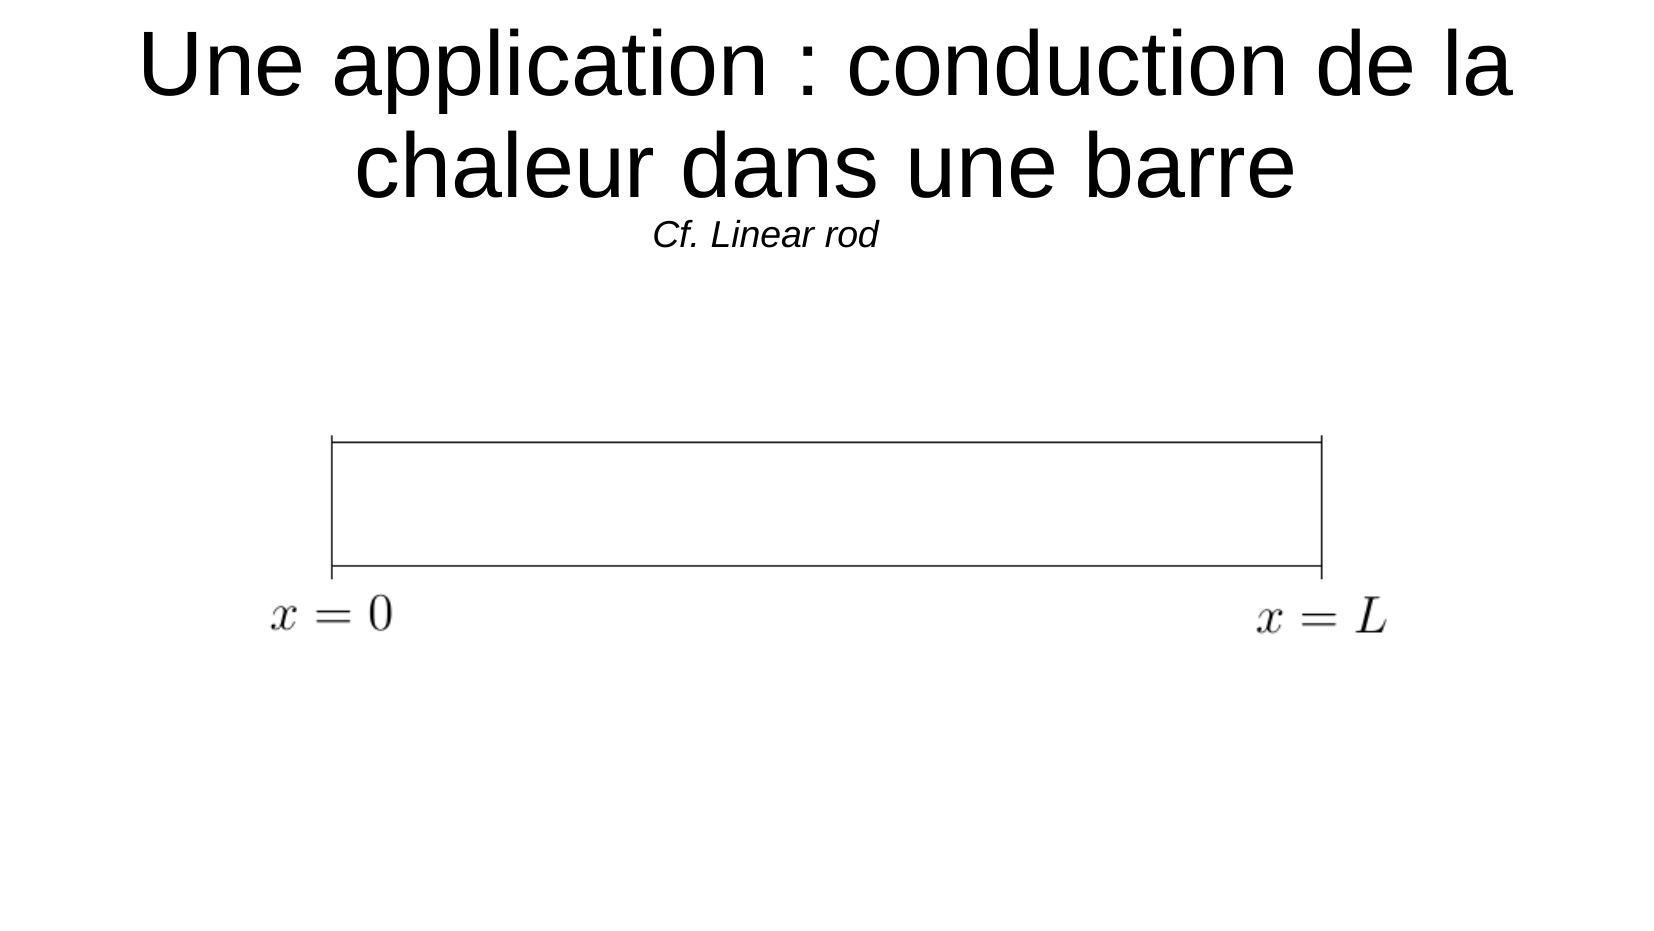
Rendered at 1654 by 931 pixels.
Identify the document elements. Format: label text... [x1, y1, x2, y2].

title Une application : conduction de la chaleur dans une barre [82, 12, 1571, 218]
text_box Cf. Linear rod [637, 205, 1238, 263]
picture [236, 398, 1426, 676]
